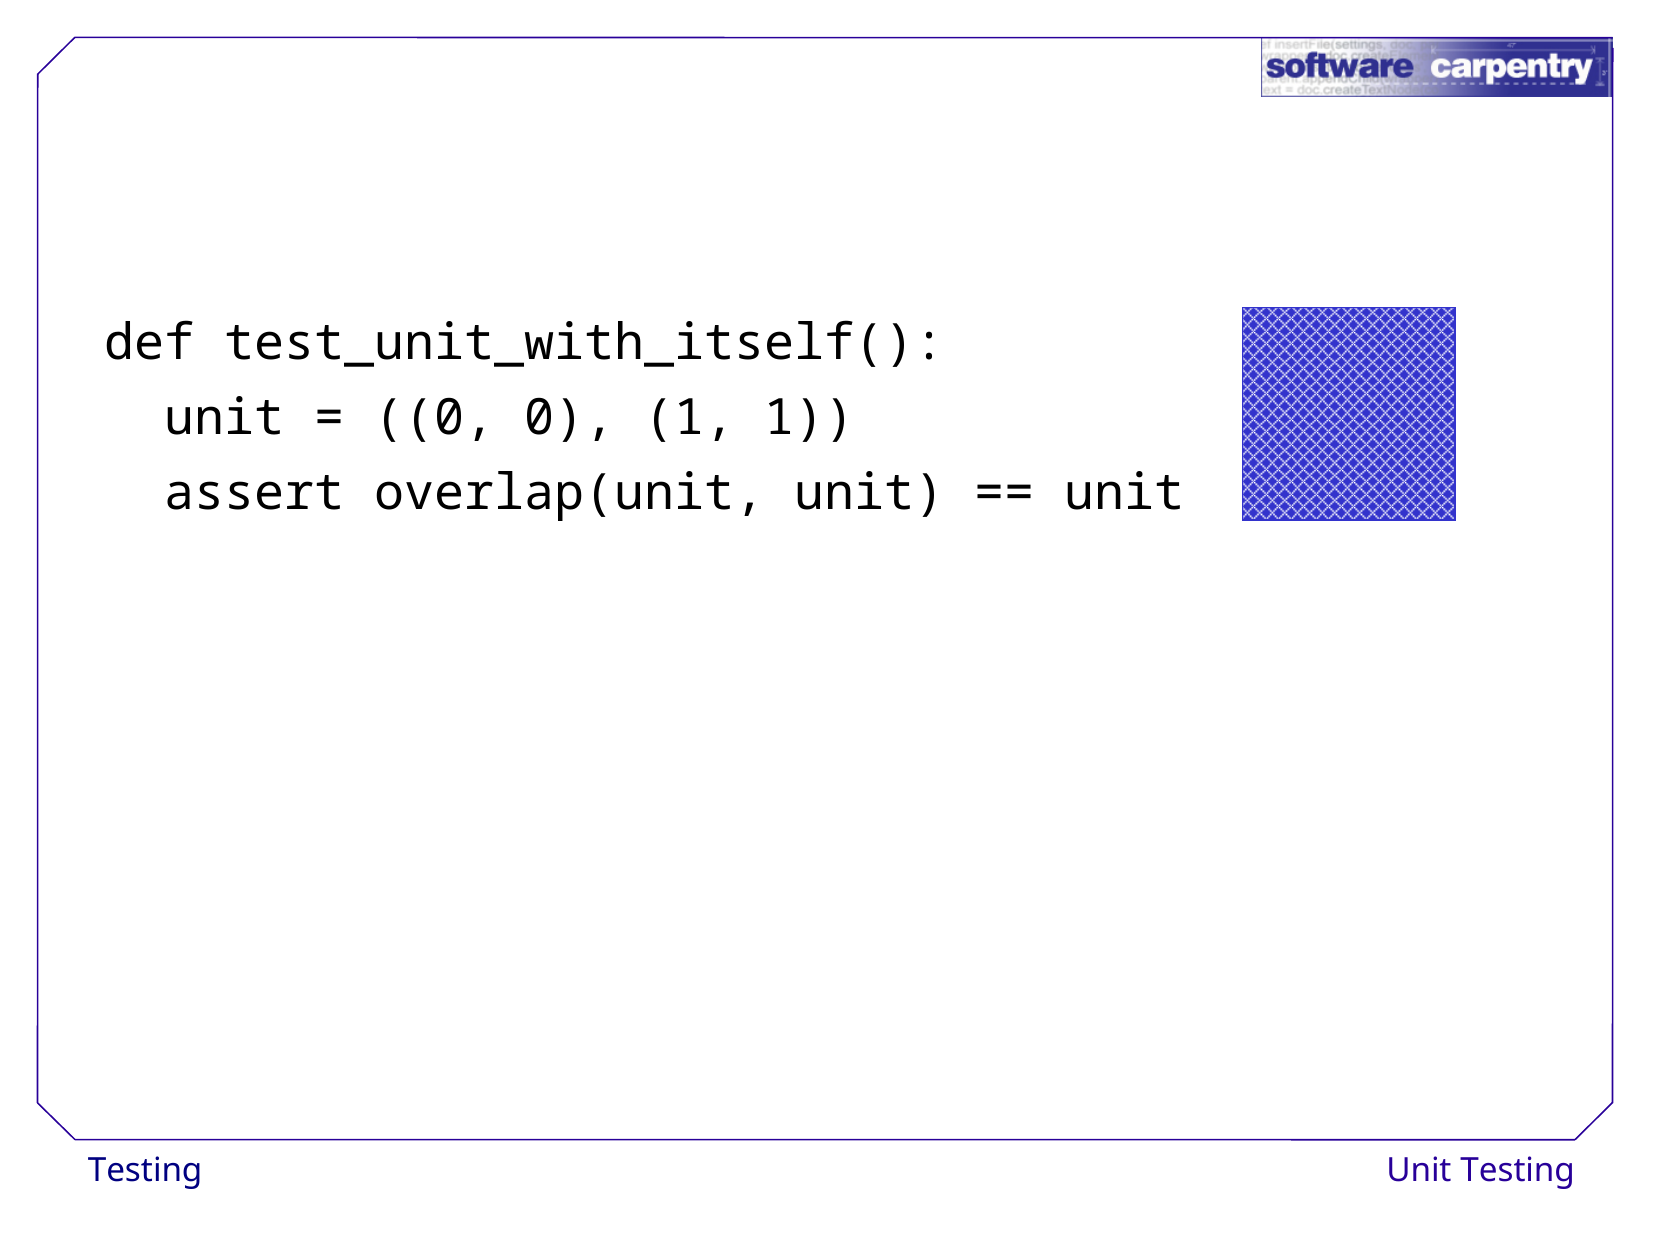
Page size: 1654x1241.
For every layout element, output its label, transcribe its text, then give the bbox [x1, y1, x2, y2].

picture [1261, 39, 1613, 97]
text_box def test_unit_with_itself(): unit = ((0, 0), (1, 1)) assert overlap(unit, unit) == unit [89, 287, 1512, 1037]
text_box [1242, 307, 1455, 521]
